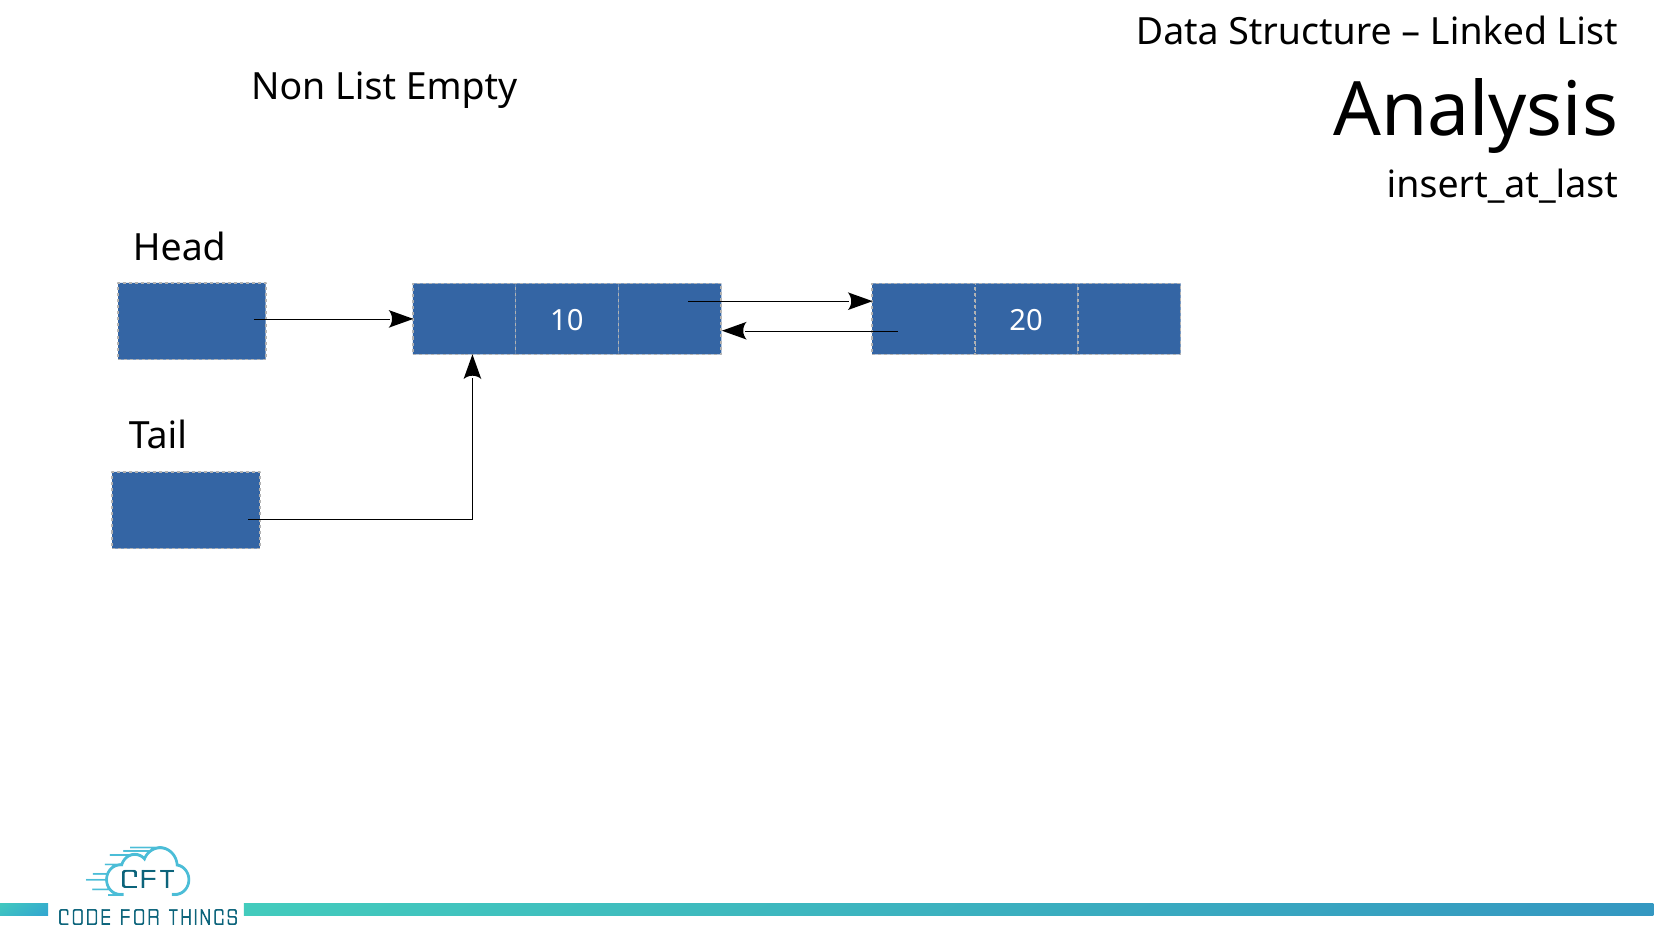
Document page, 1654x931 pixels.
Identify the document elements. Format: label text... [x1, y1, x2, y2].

text_box [412, 283, 516, 355]
text_box [618, 283, 722, 355]
picture [59, 846, 237, 925]
text_box Tail [114, 401, 237, 468]
text_box [118, 293, 266, 360]
text_box Non List Empty [236, 52, 662, 119]
text_box 10 [516, 283, 618, 355]
text_box [112, 471, 260, 549]
title Data Structure – Linked List Analysis insert_at_last [1099, 0, 1619, 216]
text_box [872, 283, 975, 355]
text_box [1077, 283, 1181, 355]
text_box 20 [975, 283, 1077, 355]
text_box Head [118, 212, 285, 293]
